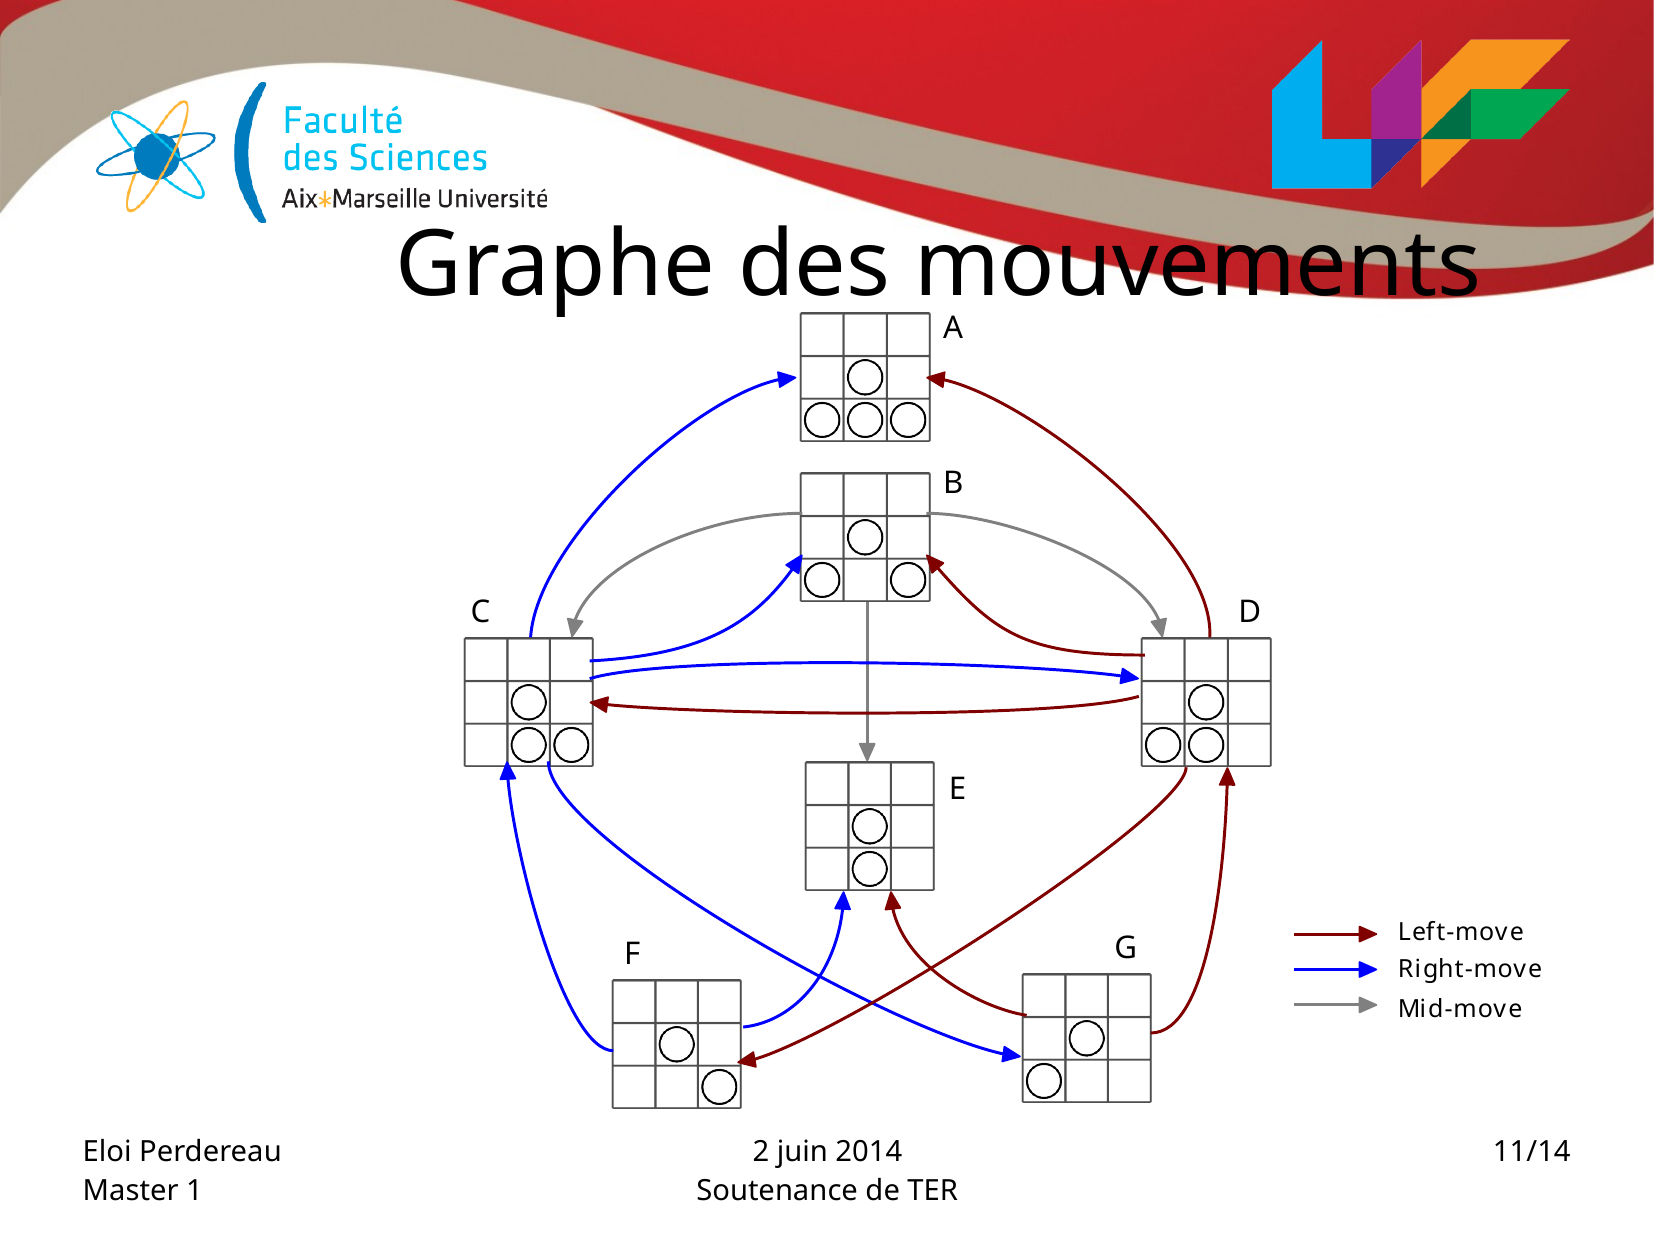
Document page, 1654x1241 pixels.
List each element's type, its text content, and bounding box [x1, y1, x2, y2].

chart [228, 243, 1654, 1123]
picture [0, 0, 1654, 1241]
title Graphe des mouvements [330, 188, 1548, 243]
